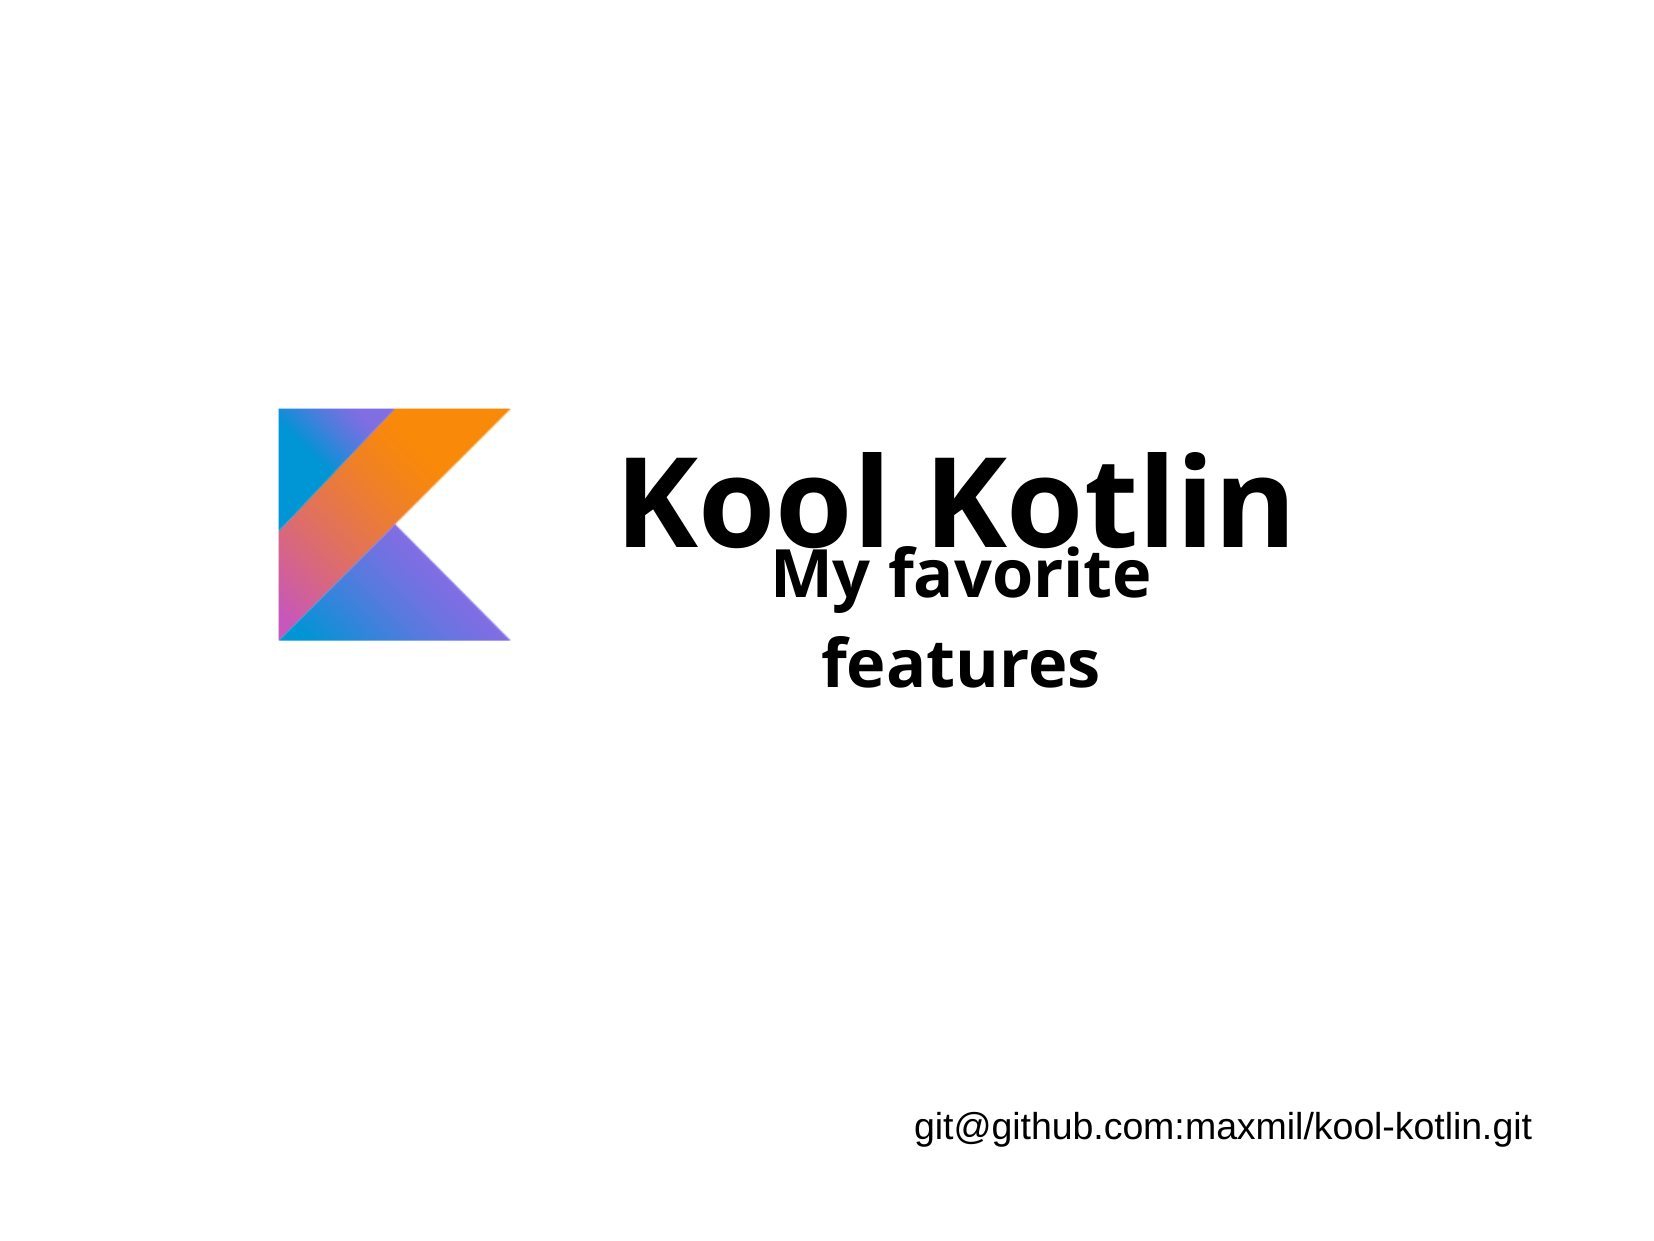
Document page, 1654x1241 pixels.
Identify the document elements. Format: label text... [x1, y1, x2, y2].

text_box My favorite features [624, 537, 1298, 696]
picture [199, 329, 591, 721]
text_box git@github.com:maxmil/kool-kotlin.git [899, 1098, 1548, 1156]
subtitle Kool Kotlin [591, 383, 1359, 614]
